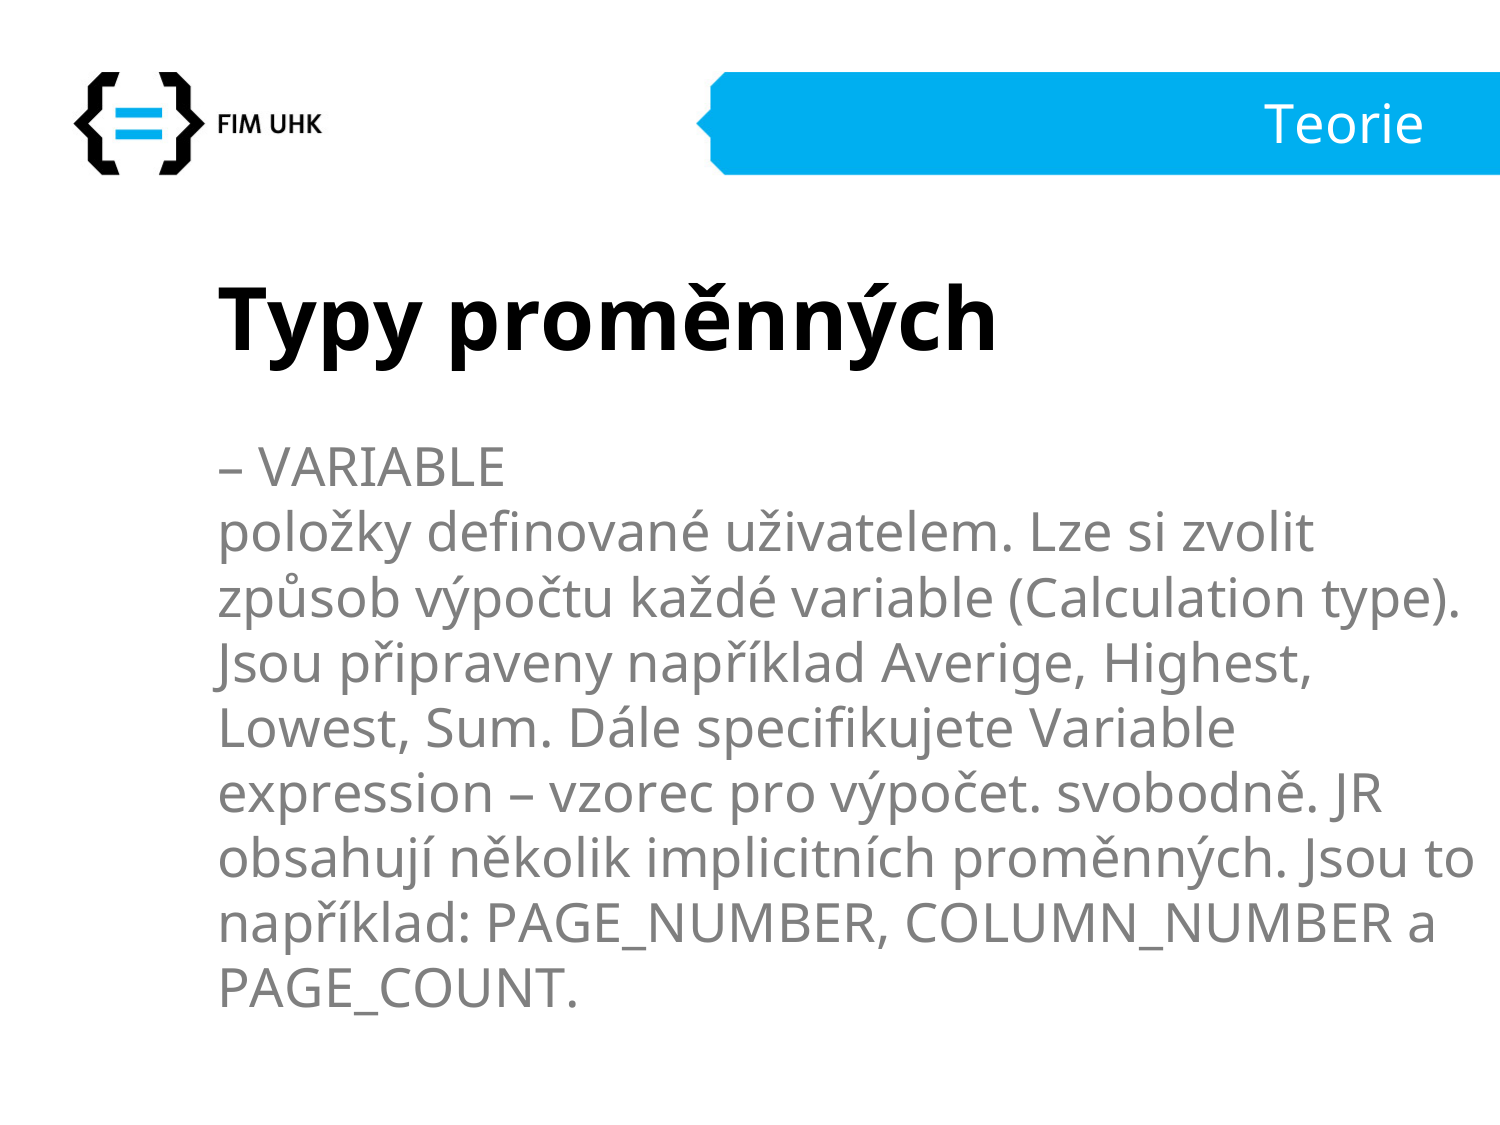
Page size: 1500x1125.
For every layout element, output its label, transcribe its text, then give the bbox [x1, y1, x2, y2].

list Typy proměnných – VARIABLE položky definované uživatelem. Lze si zvolit způsob výpočtu každé variable (Calculation type). Jsou připraveny například Averige, Highest, Lowest, Sum. Dále specifikujete Variable expression – vzorec pro výpočet. svobodně. JR obsahují několik implicitních proměnných. Jsou to například: PAGE_NUMBER, COLUMN_NUMBER a PAGE_COUNT. [217, 262, 1500, 1083]
picture [0, 0, 1500, 1125]
title Teorie [756, 74, 1425, 170]
